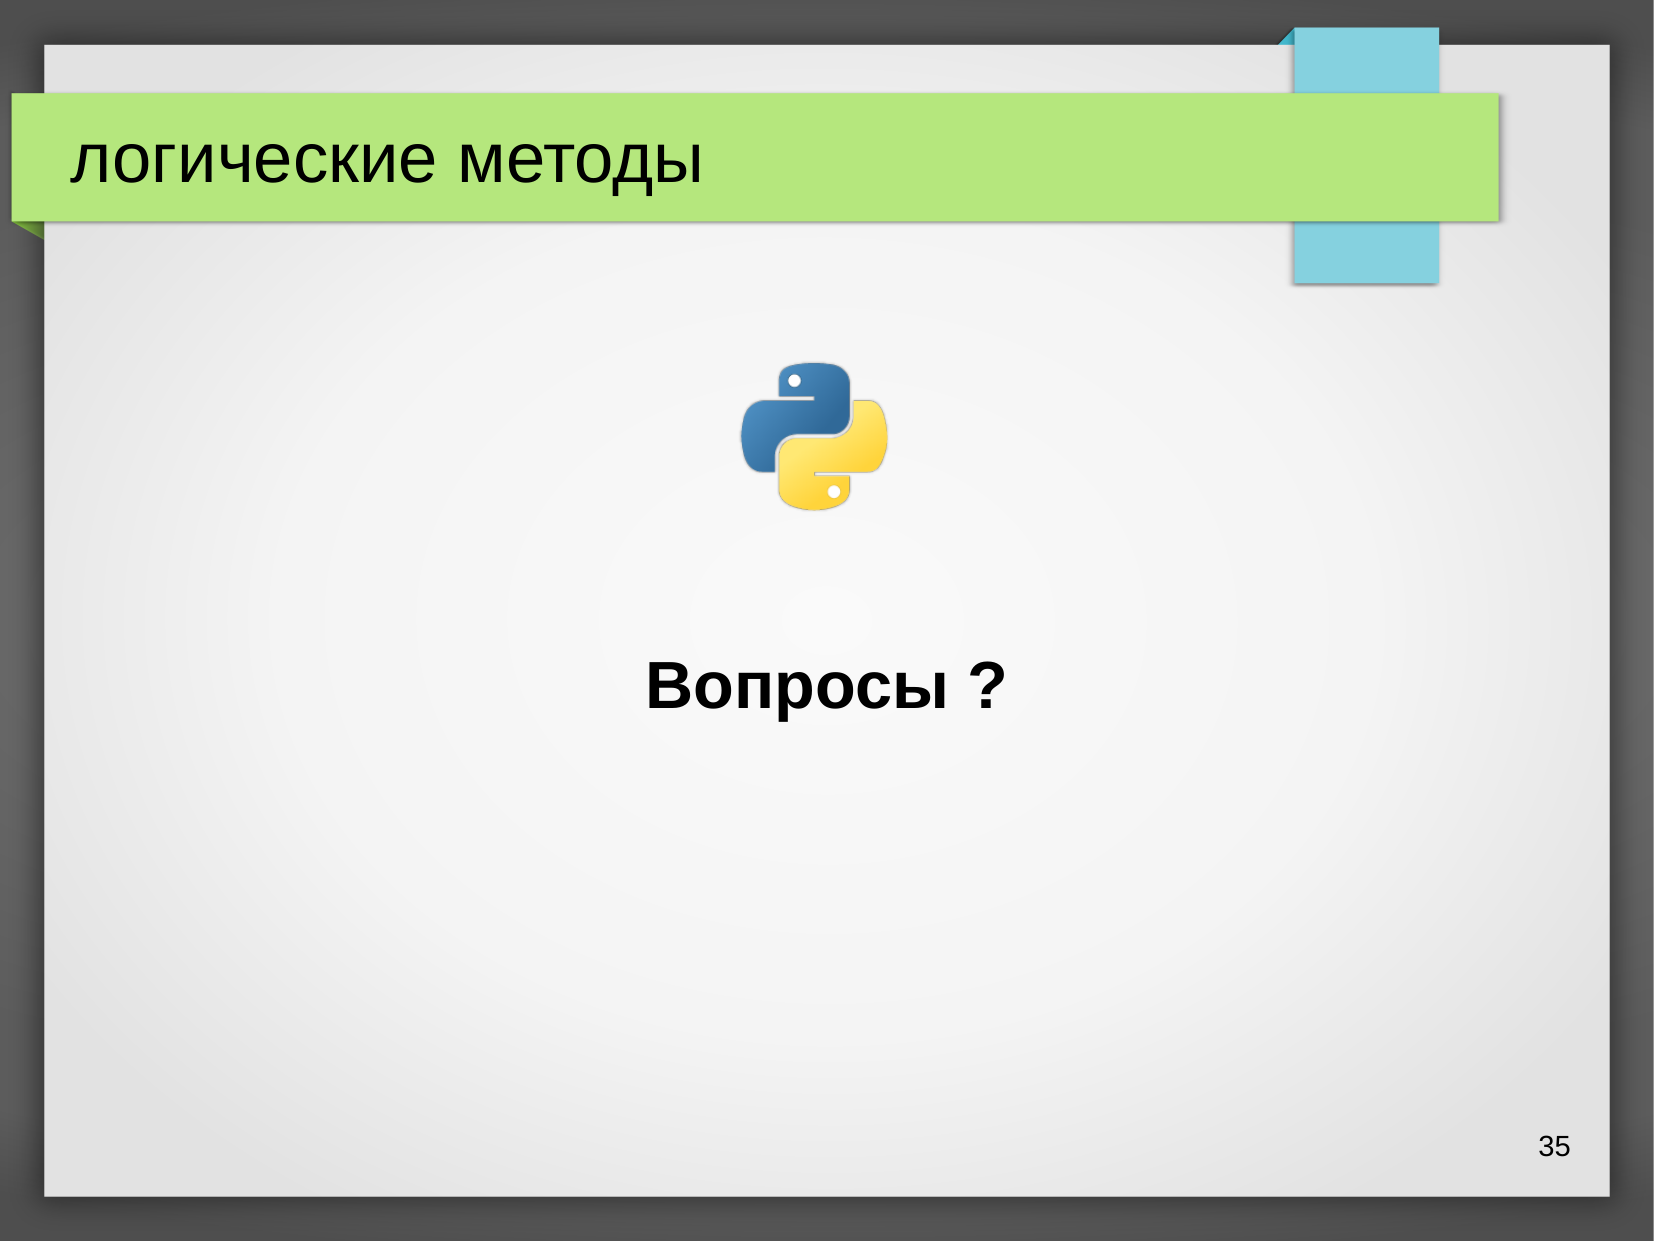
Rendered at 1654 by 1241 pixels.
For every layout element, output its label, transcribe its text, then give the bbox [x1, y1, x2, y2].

picture [0, 0, 1654, 1241]
subtitle Вопросы ? [82, 236, 1571, 1134]
title логические методы [70, 118, 1205, 199]
